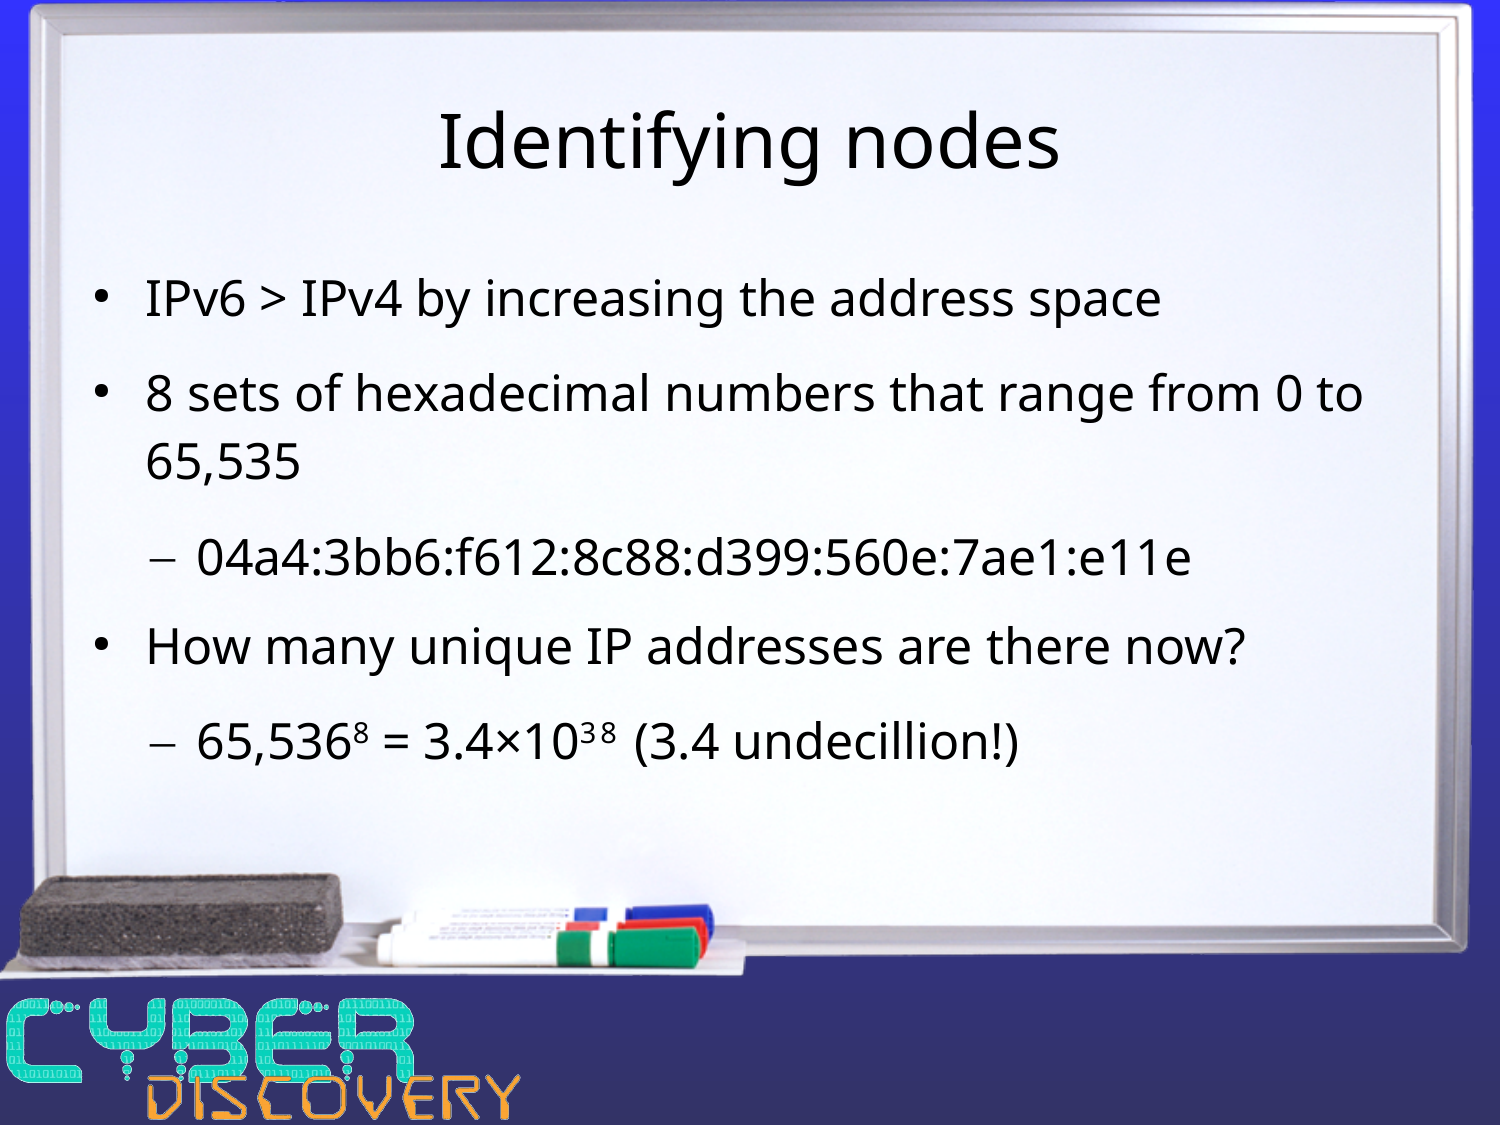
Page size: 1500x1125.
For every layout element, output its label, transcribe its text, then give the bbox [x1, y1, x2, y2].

picture [0, 0, 1500, 1125]
list IPv6 > IPv4 by increasing the address space 8 sets of hexadecimal numbers that range from 0 to 65,535 04a4:3bb6:f612:8c88:d399:560e:7ae1:e11e How many unique IP addresses are there now? 65,5368 = 3.4×1038 (3.4 undecillion!) [75, 263, 1425, 1006]
title Identifying nodes [74, 44, 1425, 233]
